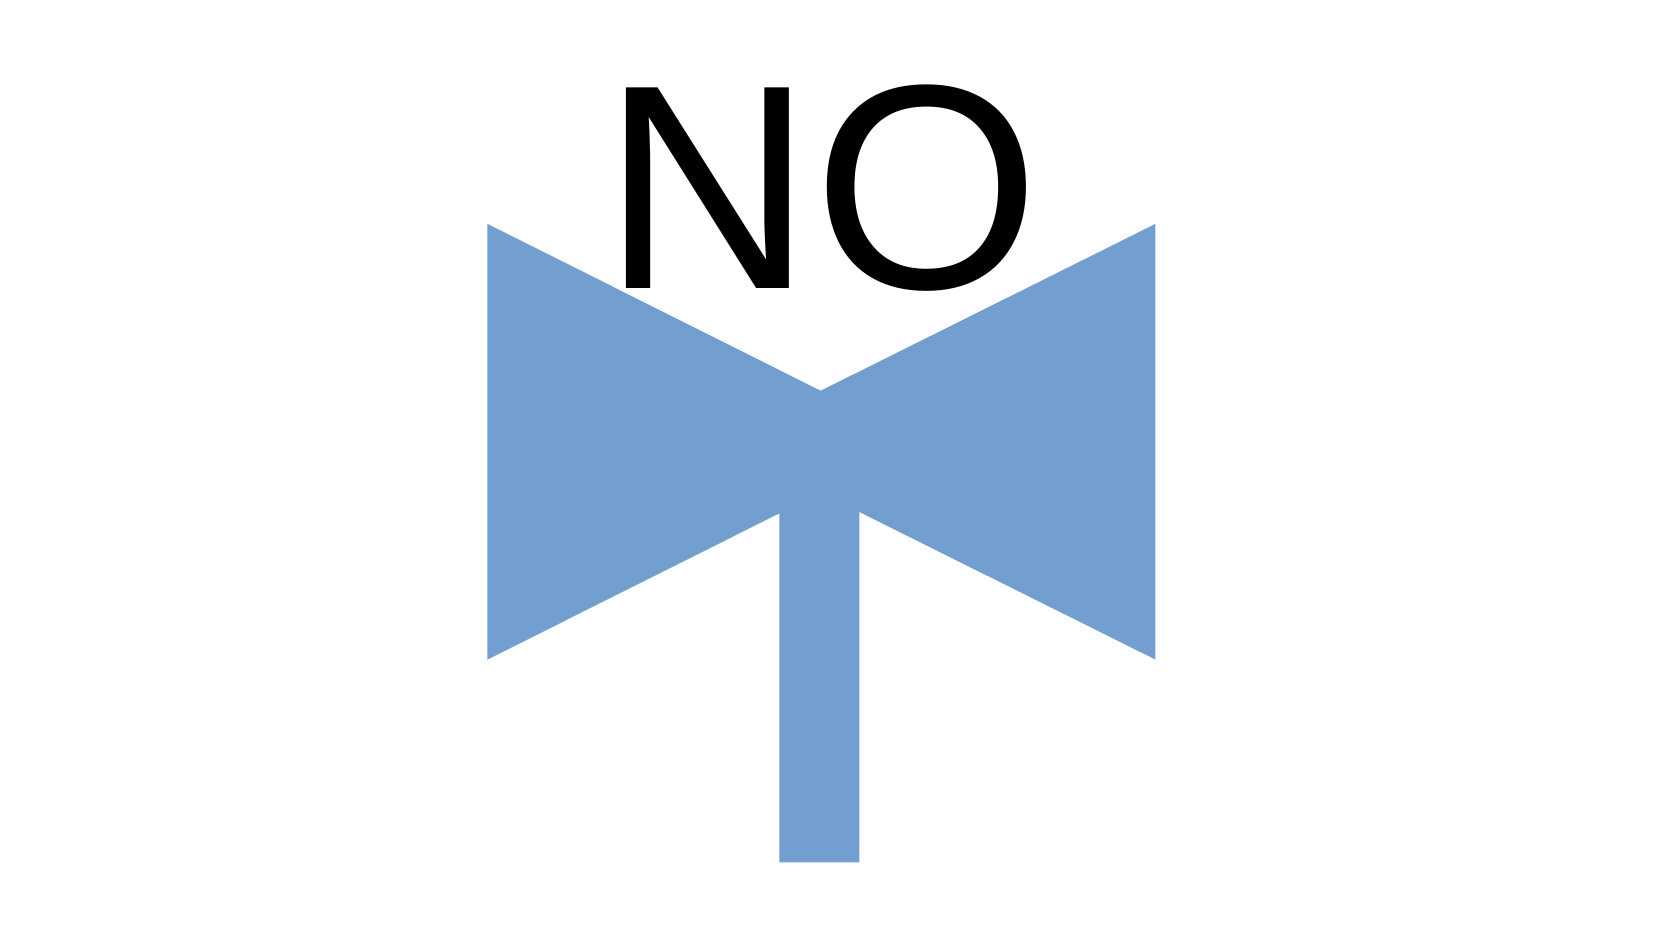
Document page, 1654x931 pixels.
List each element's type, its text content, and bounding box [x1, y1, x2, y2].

text_box [487, 338, 1156, 863]
text_box NO [487, 37, 1156, 338]
